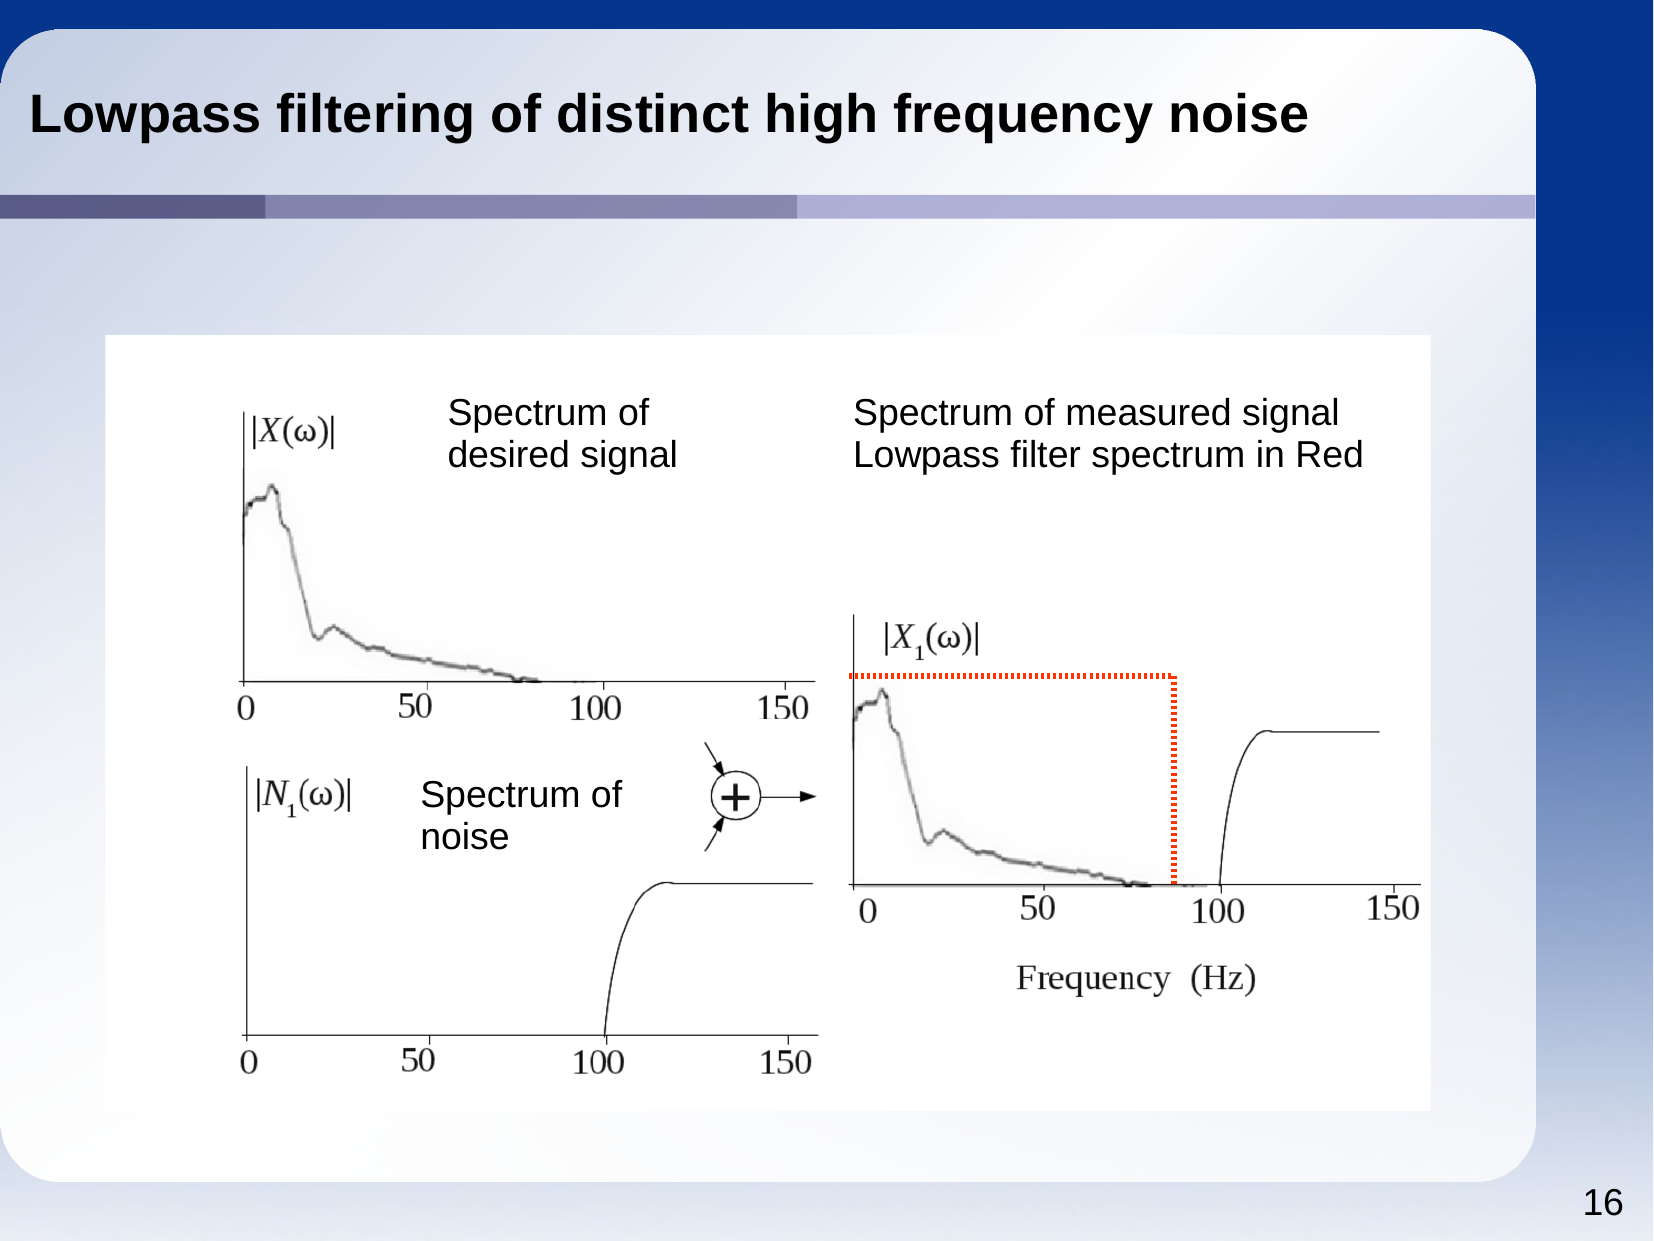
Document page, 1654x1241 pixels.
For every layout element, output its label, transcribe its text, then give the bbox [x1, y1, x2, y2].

chart [105, 335, 1431, 1111]
picture [0, 0, 1654, 1241]
title Lowpass filtering of distinct high frequency noise [29, 49, 1506, 178]
